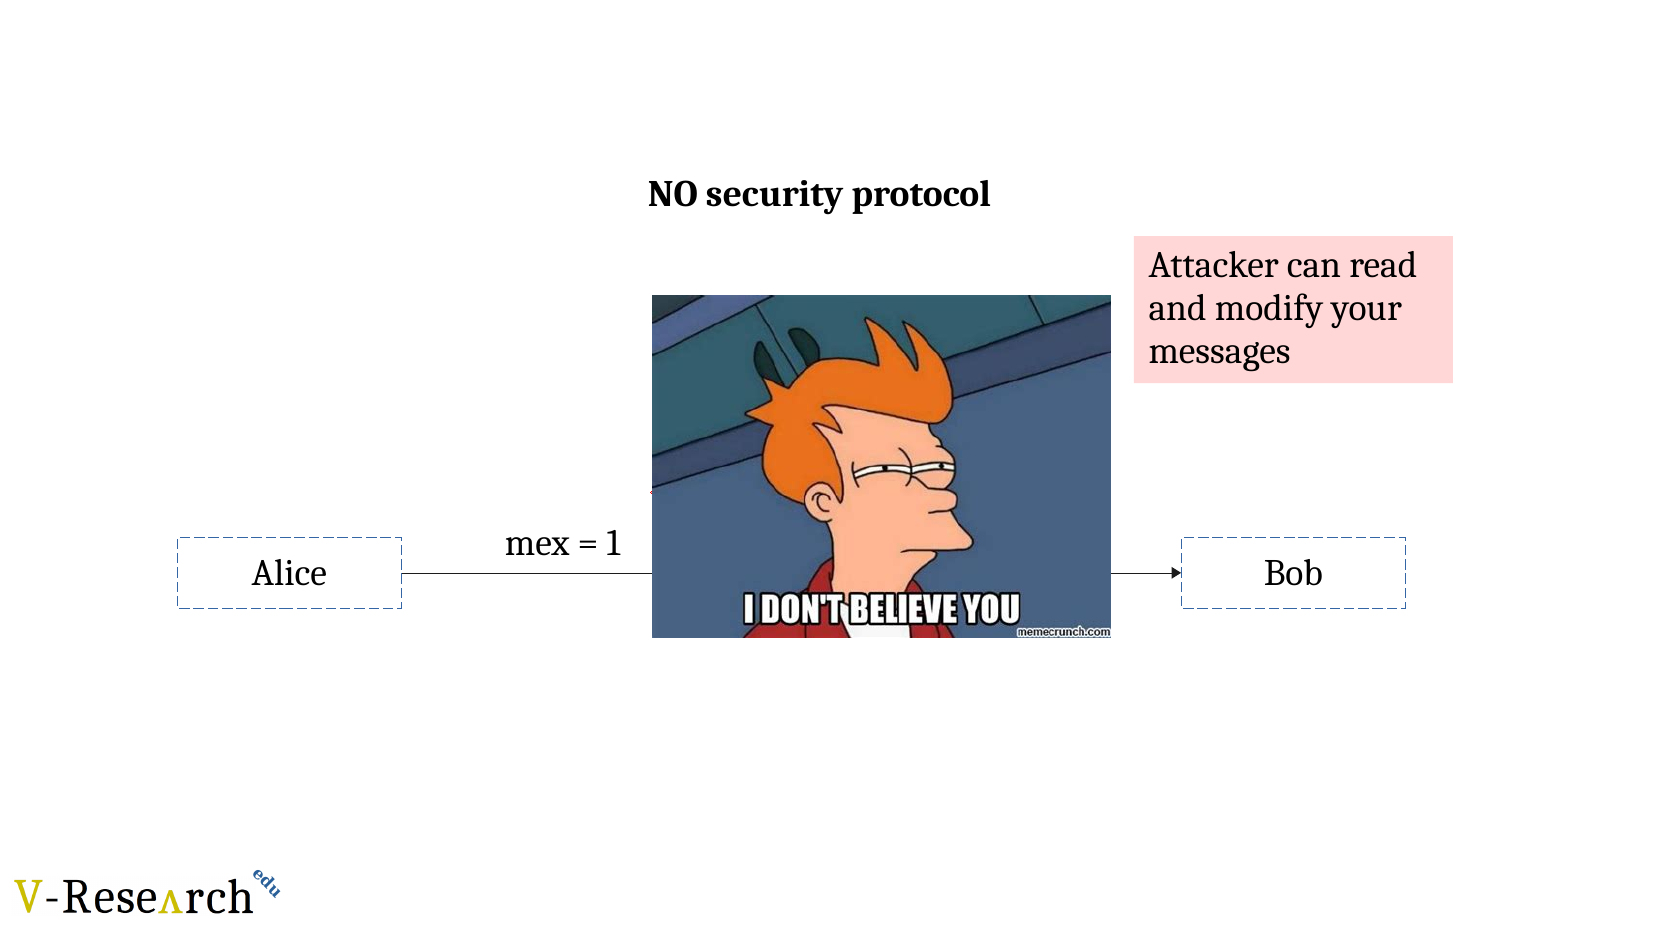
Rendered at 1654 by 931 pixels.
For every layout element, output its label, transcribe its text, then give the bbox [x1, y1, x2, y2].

picture [11, 876, 255, 916]
text_box Bob [1181, 537, 1406, 609]
text_box edu [222, 847, 333, 931]
picture [652, 295, 1111, 638]
text_box mex = 0 [1111, 513, 1118, 573]
text_box Attacker can read and modify your messages [1133, 236, 1453, 384]
text_box mex = 1 [490, 513, 645, 573]
text_box NO security protocol [633, 165, 1016, 225]
text_box Alice [177, 537, 402, 609]
